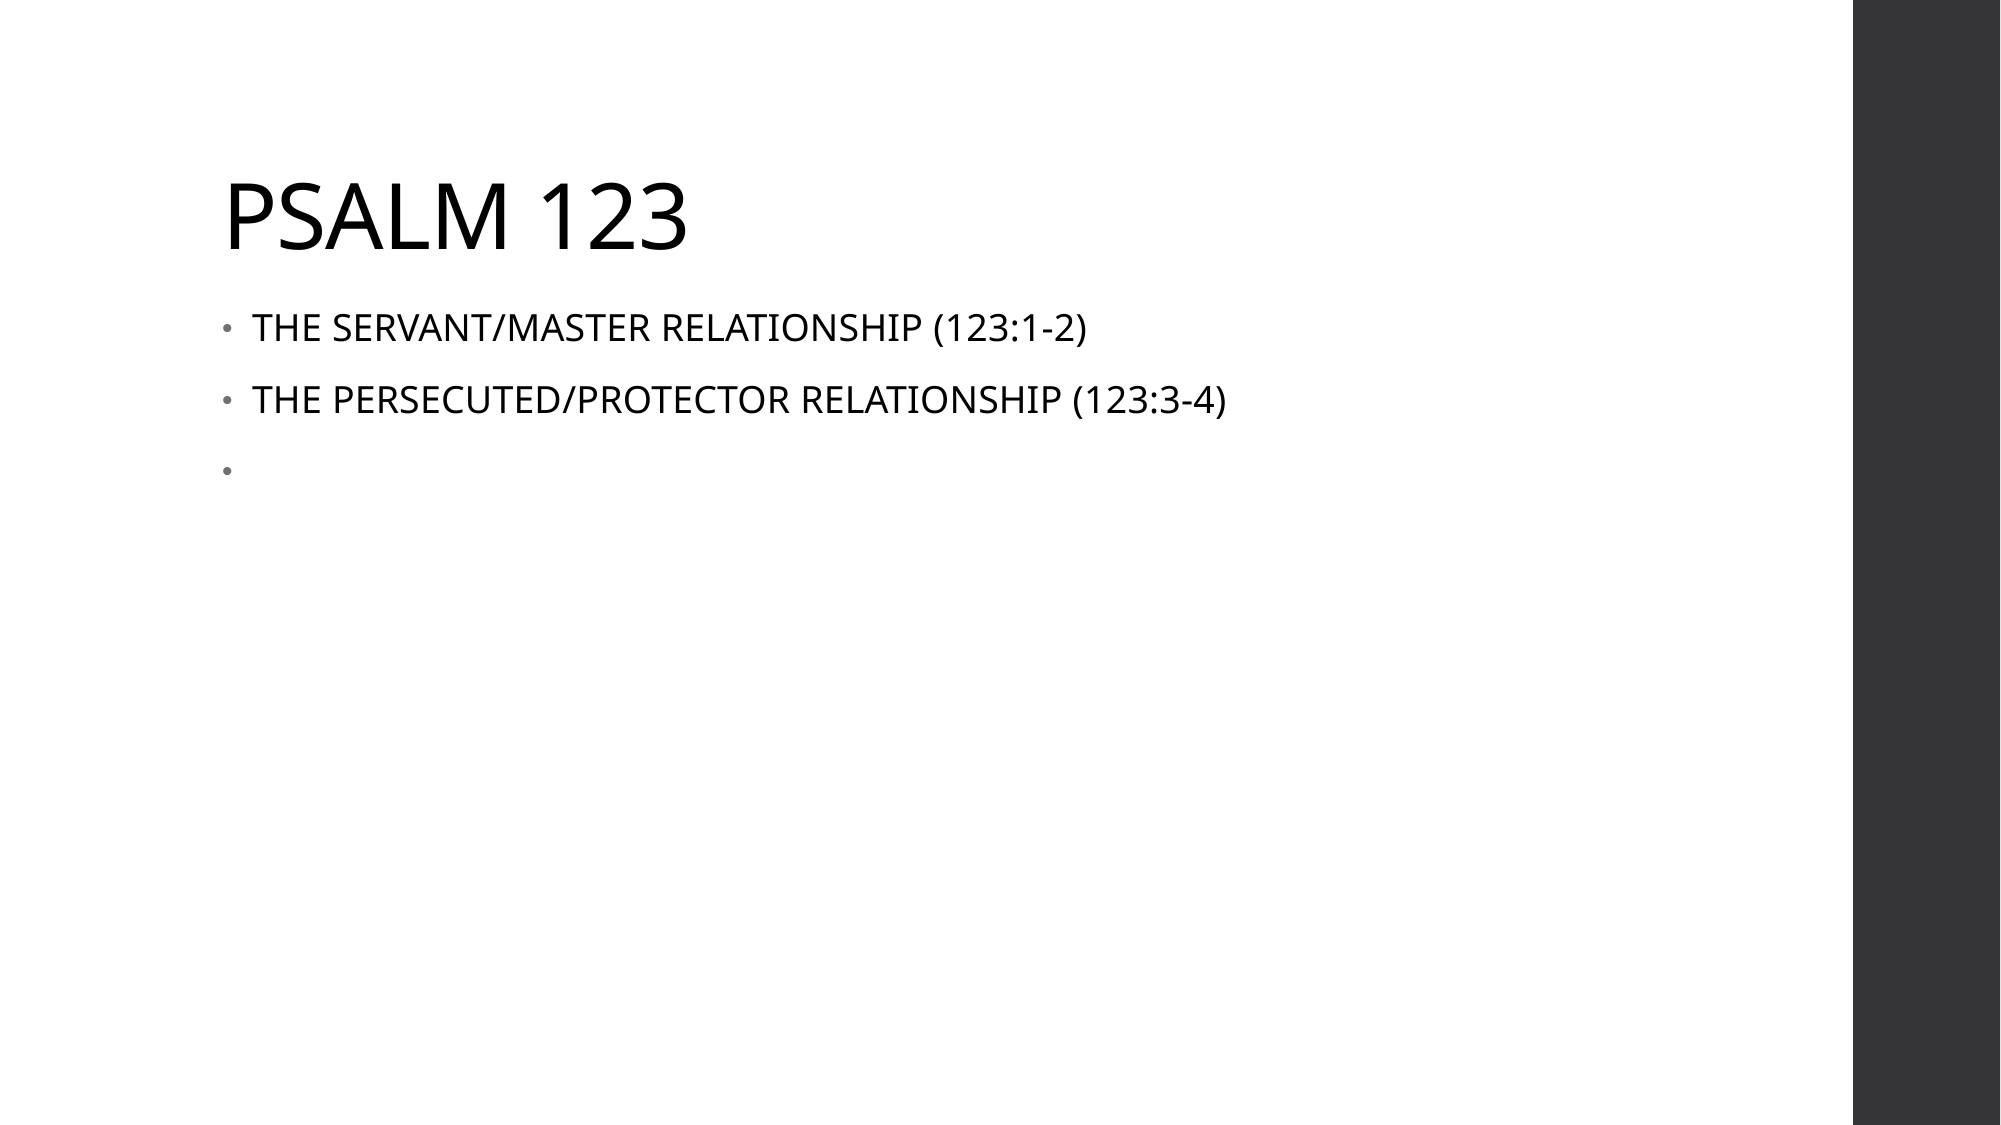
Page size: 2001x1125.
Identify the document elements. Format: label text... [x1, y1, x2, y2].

list THE SERVANT/MASTER RELATIONSHIP (123:1-2) THE PERSECUTED/PROTECTOR RELATIONSHIP (123:3-4) [206, 299, 1617, 1014]
title PSALM 123 [206, 60, 1797, 278]
